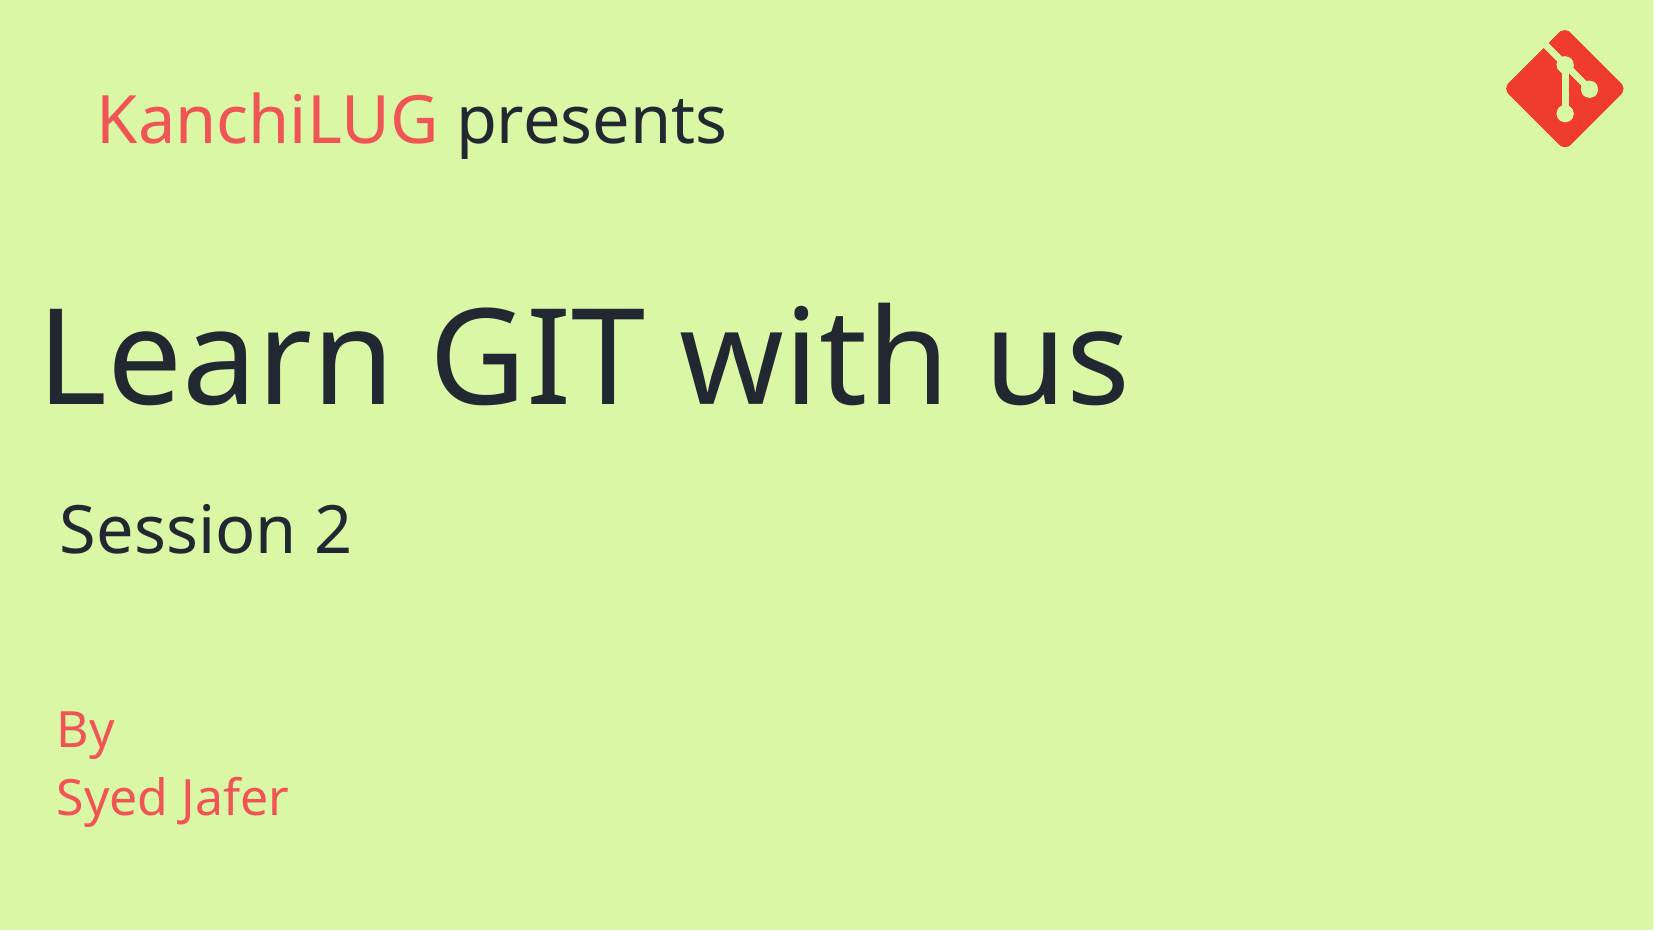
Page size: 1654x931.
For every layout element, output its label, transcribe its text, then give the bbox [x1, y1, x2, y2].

title KanchiLUG presents [0, 75, 826, 161]
title Session 2 [0, 450, 484, 606]
picture [1505, 29, 1625, 148]
title By Syed Jafer [56, 661, 1145, 863]
title Learn GIT with us [37, 187, 1568, 518]
